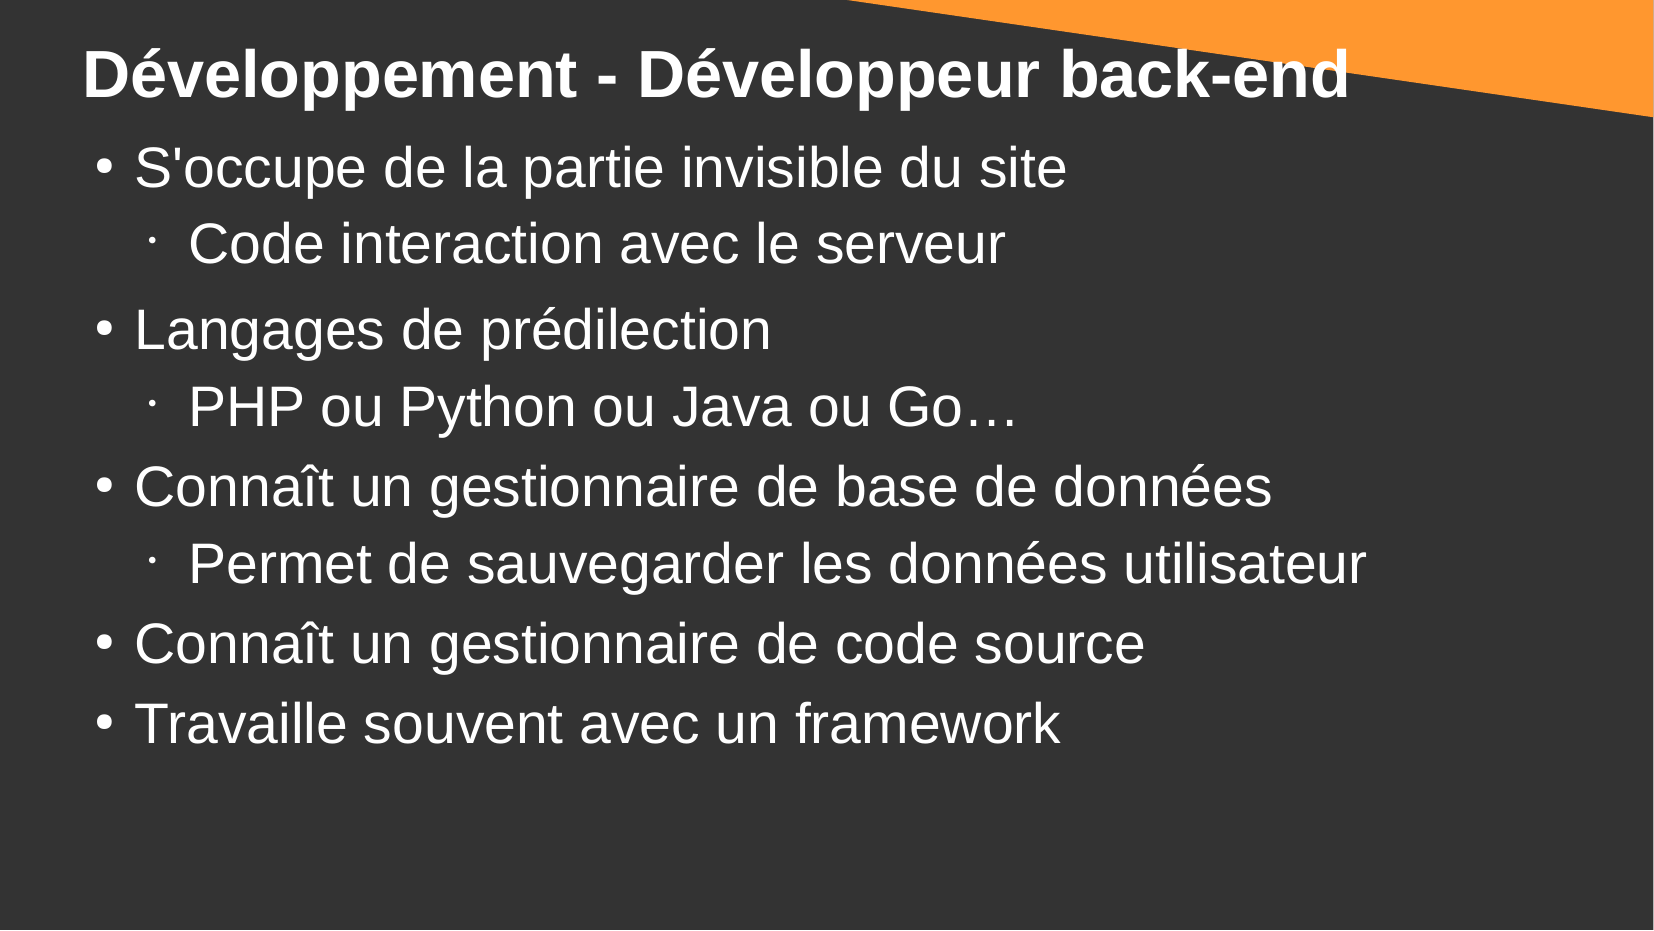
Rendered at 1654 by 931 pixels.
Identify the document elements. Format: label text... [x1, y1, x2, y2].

title Développement - Développeur back-end [82, 37, 1571, 114]
list S'occupe de la partie invisible du site Code interaction avec le serveur Langages de prédilection PHP ou Python ou Java ou Go… Connaît un gestionnaire de base de données Permet de sauvegarder les données utilisateur Connaît un gestionnaire de code source Travaille souvent avec un framework [80, 135, 1548, 756]
text_box [847, 0, 1654, 118]
